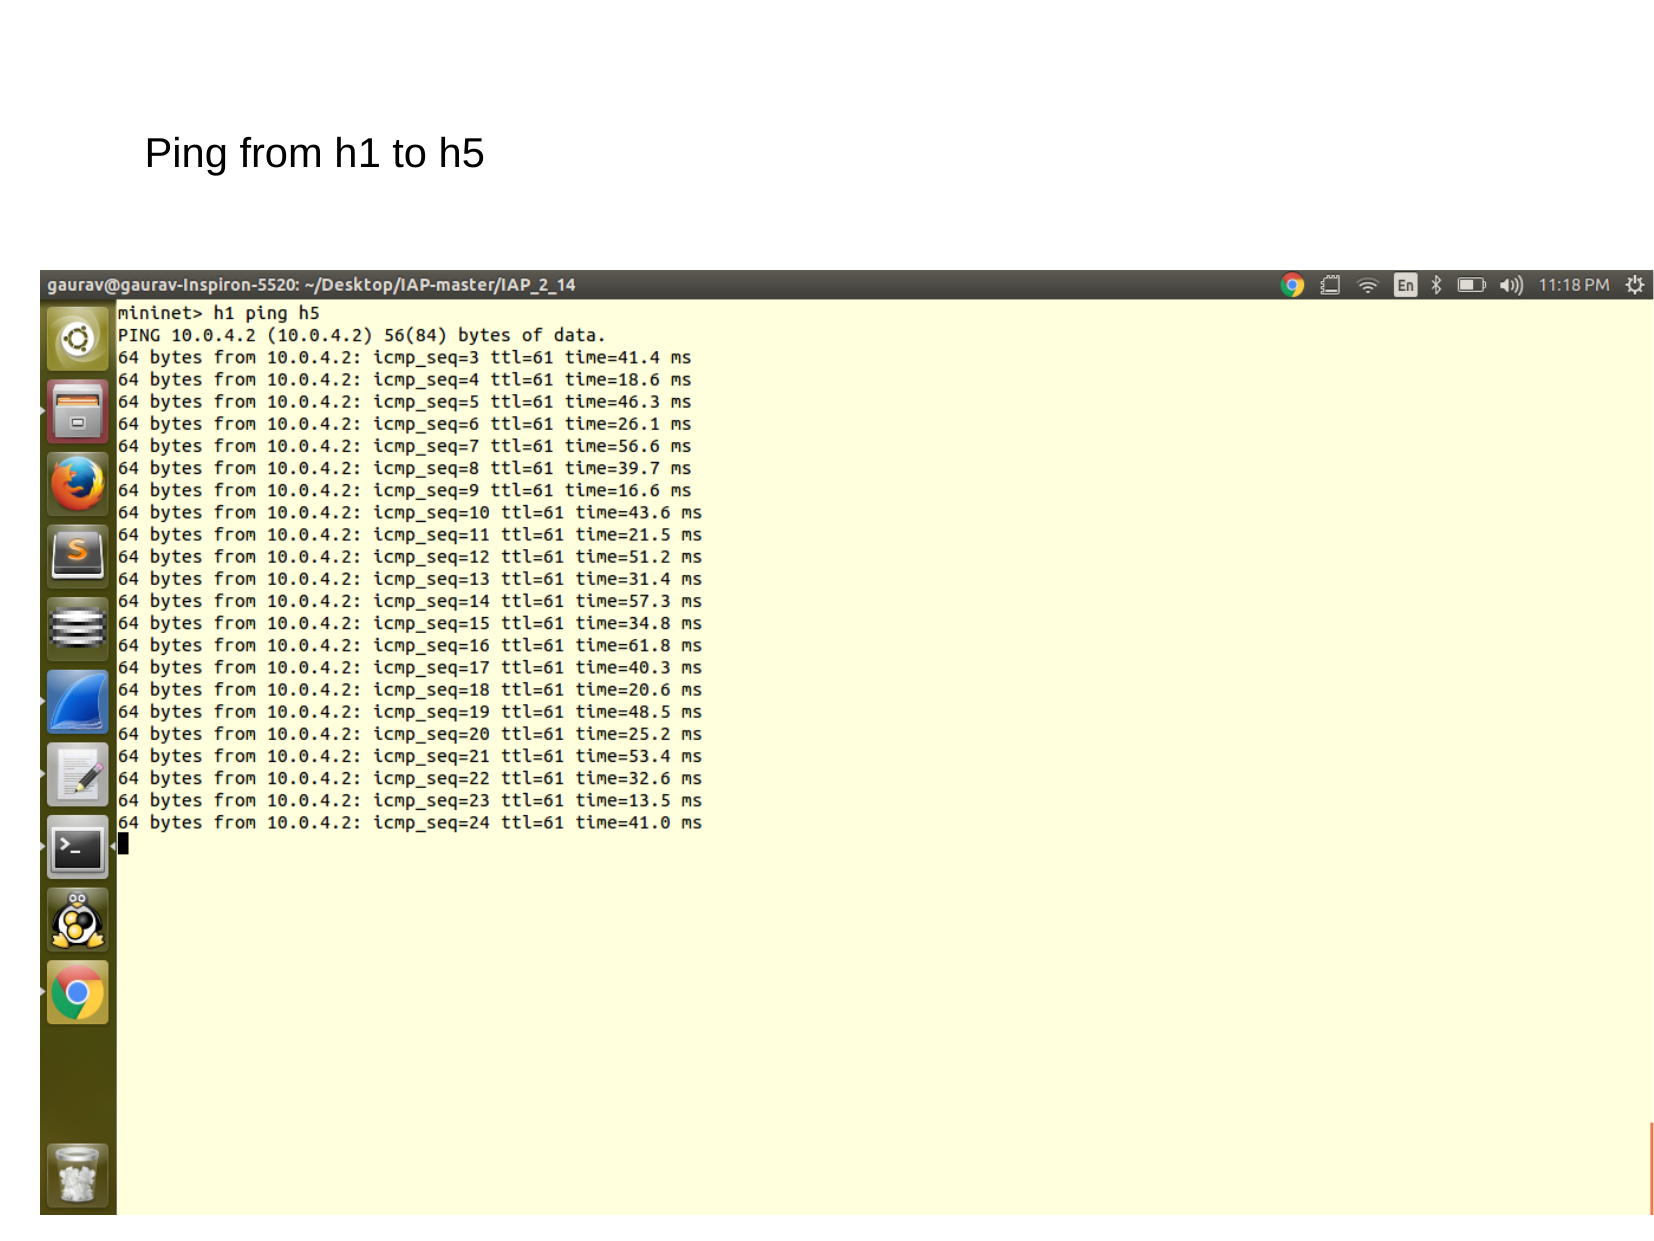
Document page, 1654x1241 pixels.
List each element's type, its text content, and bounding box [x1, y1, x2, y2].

title Ping from h1 to h5 [82, 49, 1571, 257]
picture [40, 270, 1654, 1216]
